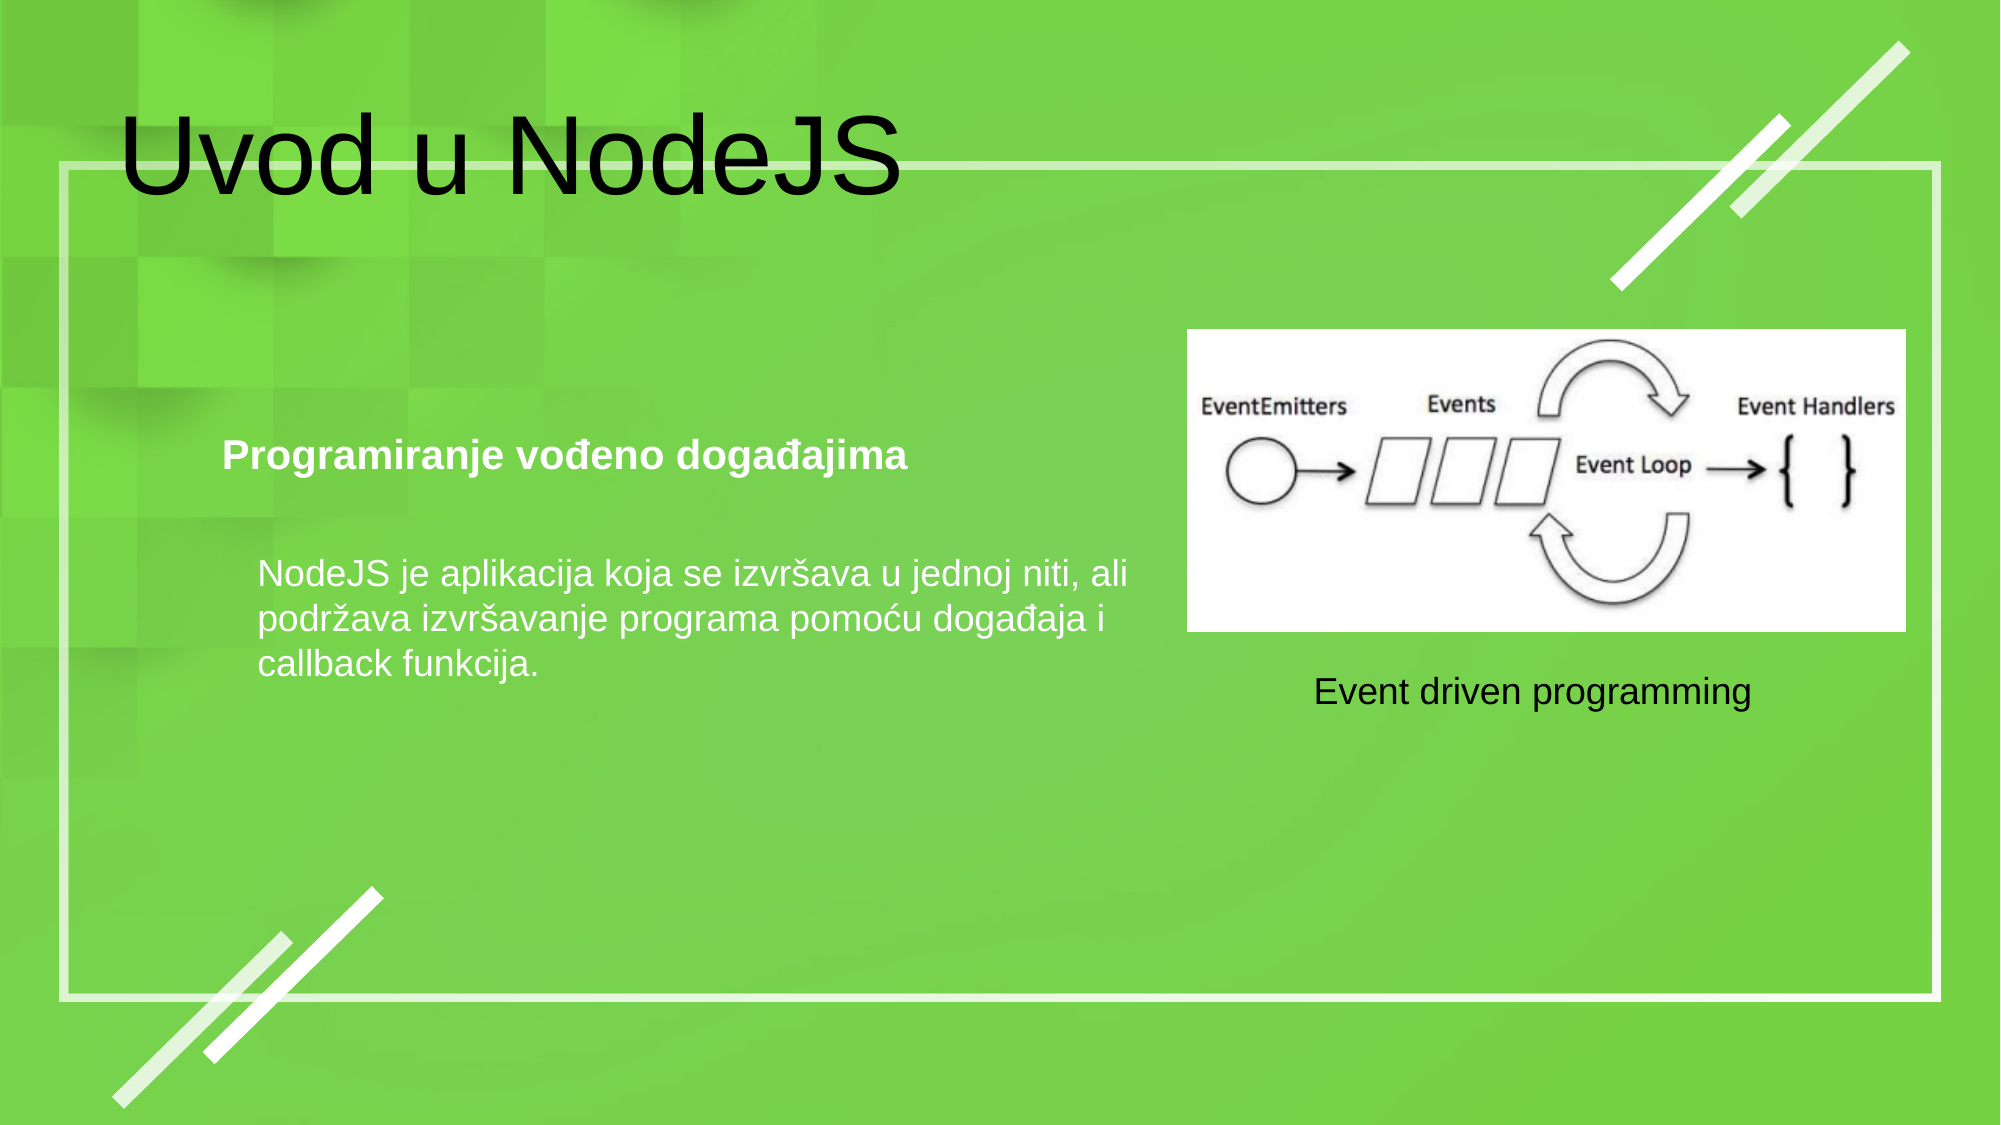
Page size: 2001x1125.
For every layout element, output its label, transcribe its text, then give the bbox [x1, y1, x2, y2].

text_box Programiranje vođeno događajima [207, 420, 1170, 485]
picture [0, 0, 2001, 1125]
text_box Uvod u NodeJS [102, 74, 1118, 225]
text_box NodeJS je aplikacija koja se izvršava u jednoj niti, ali podržava izvršavanje programa pomoću događaja i callback funkcija. [207, 541, 1170, 692]
text_box Event driven programming [1298, 663, 1768, 721]
text_box [59, 40, 1941, 1109]
